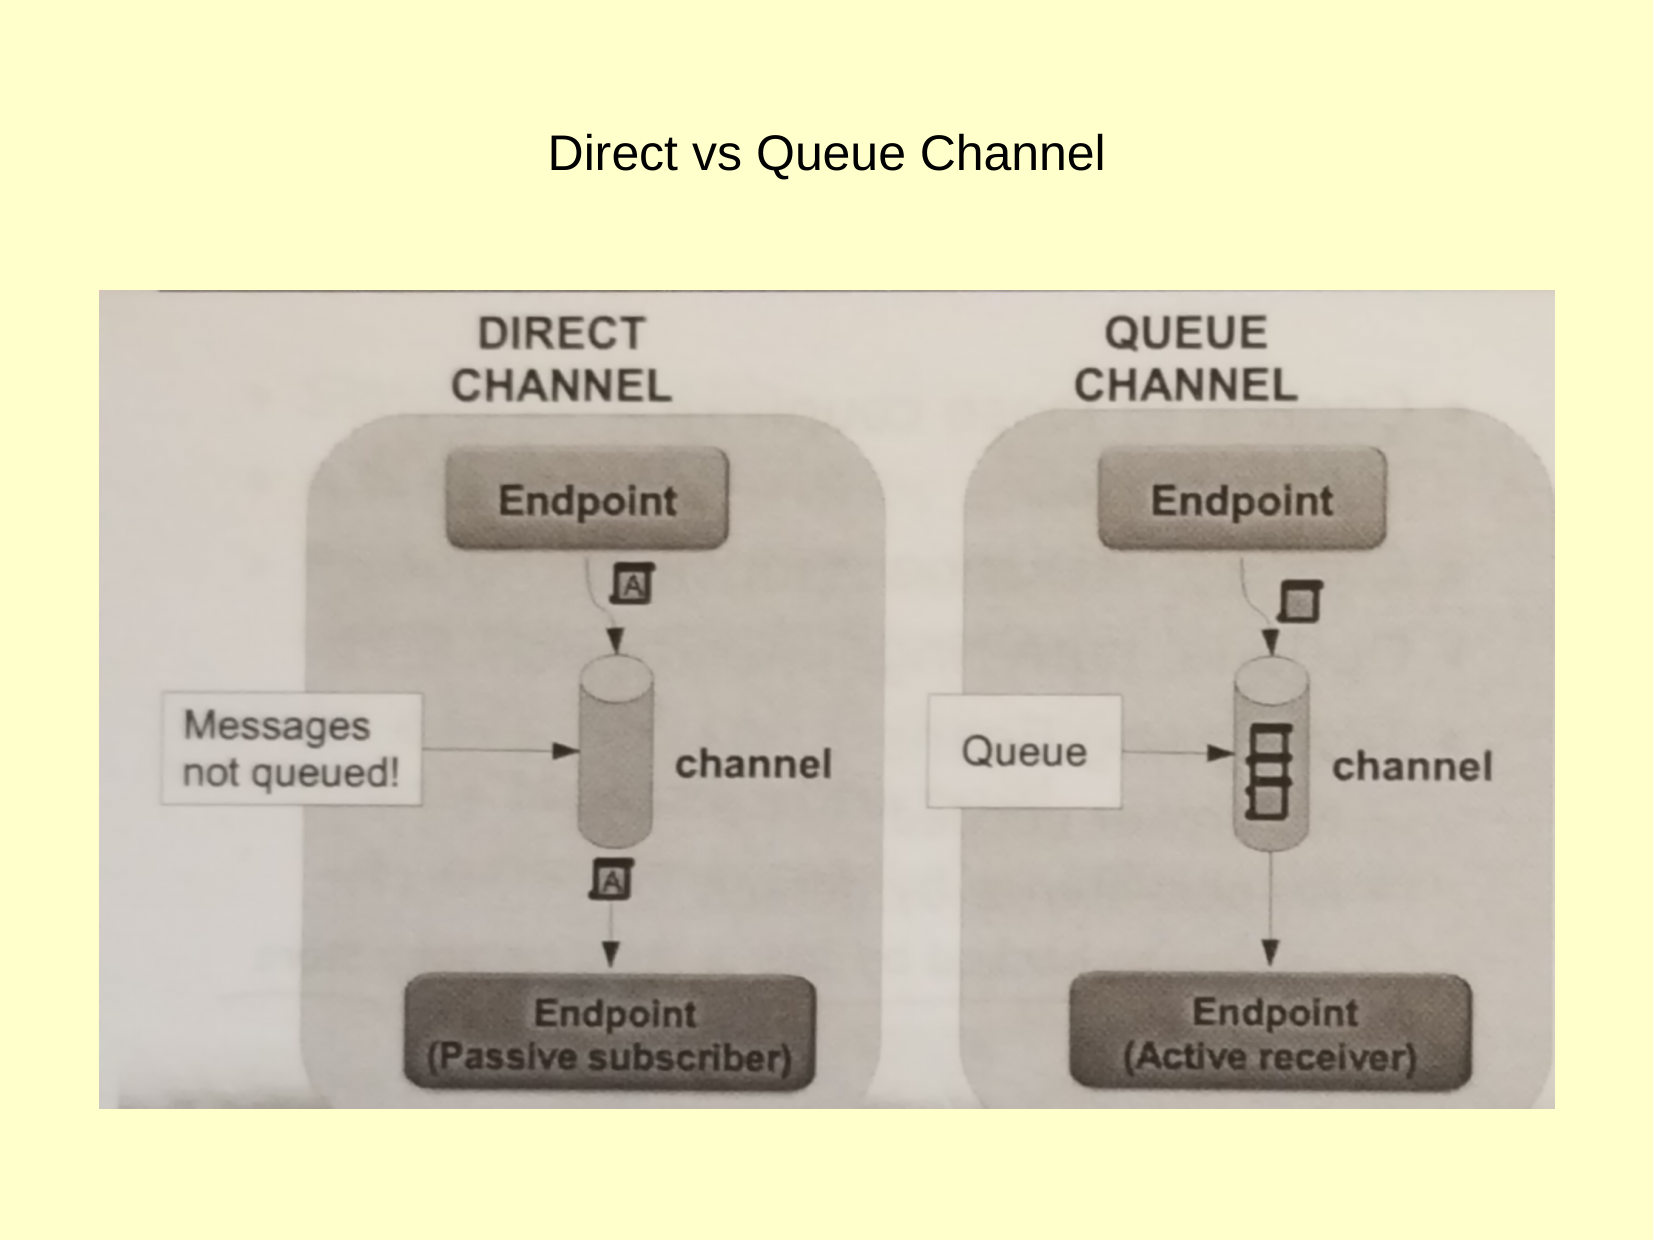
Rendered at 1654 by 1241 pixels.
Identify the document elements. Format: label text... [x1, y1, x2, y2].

picture [99, 290, 1555, 1109]
title Direct vs Queue Channel [82, 49, 1571, 257]
